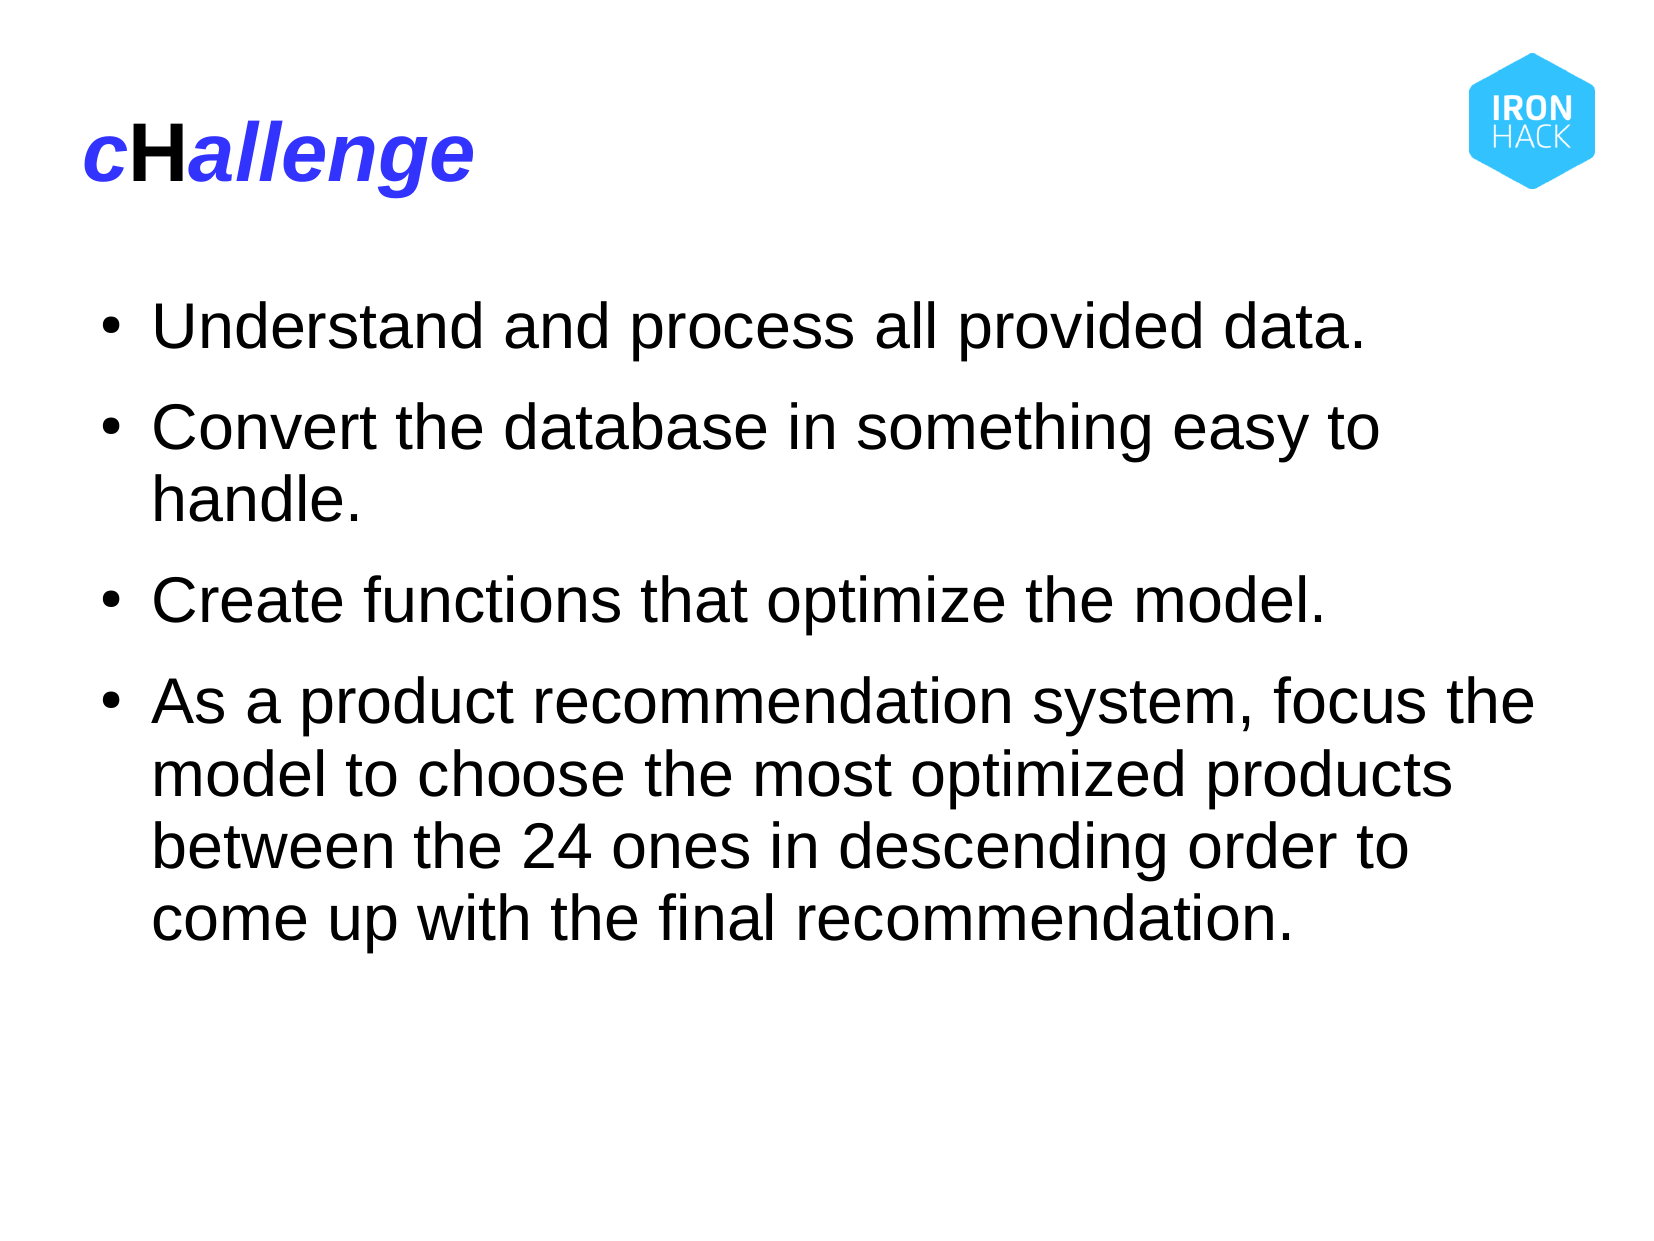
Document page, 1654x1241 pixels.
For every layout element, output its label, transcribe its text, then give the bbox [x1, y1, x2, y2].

picture [1469, 53, 1595, 190]
list Understand and process all provided data. Convert the database in something easy to handle. Create functions that optimize the model. As a product recommendation system, focus the model to choose the most optimized products between the 24 ones in descending order to come up with the final recommendation. [82, 290, 1571, 1010]
title cHallenge [82, 49, 1571, 257]
